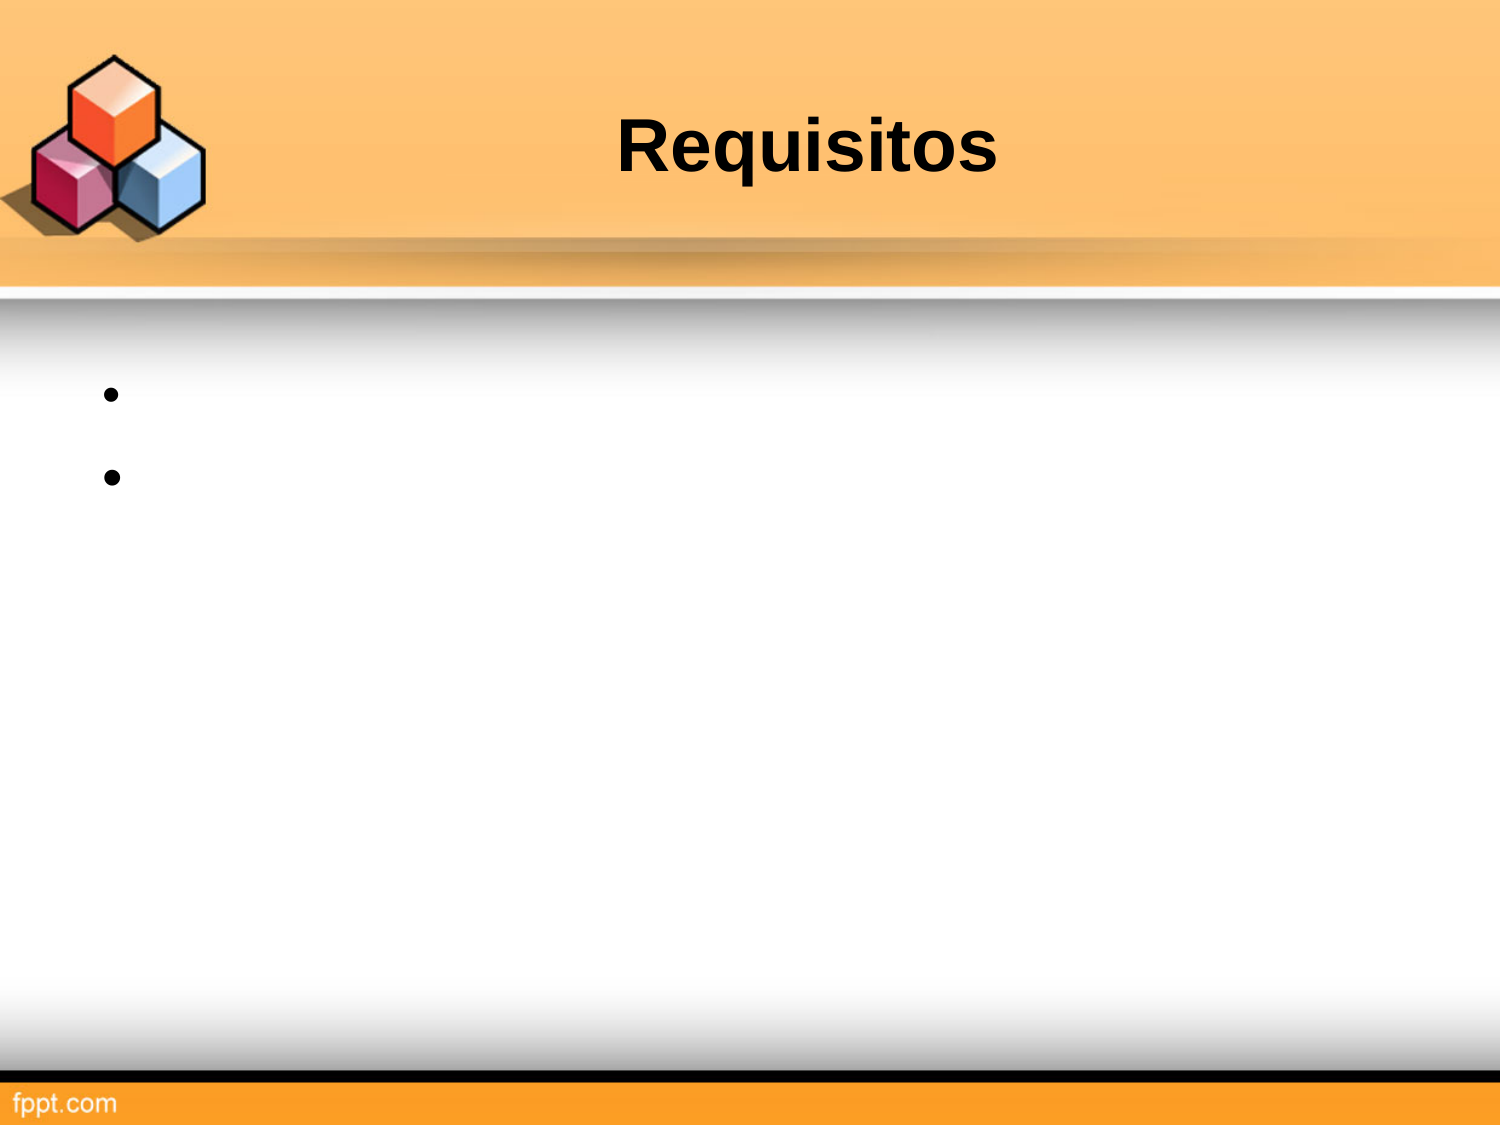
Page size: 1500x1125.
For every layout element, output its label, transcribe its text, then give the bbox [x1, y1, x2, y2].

text_box Requisitos [133, 40, 1484, 242]
text_box [87, 349, 1411, 1009]
